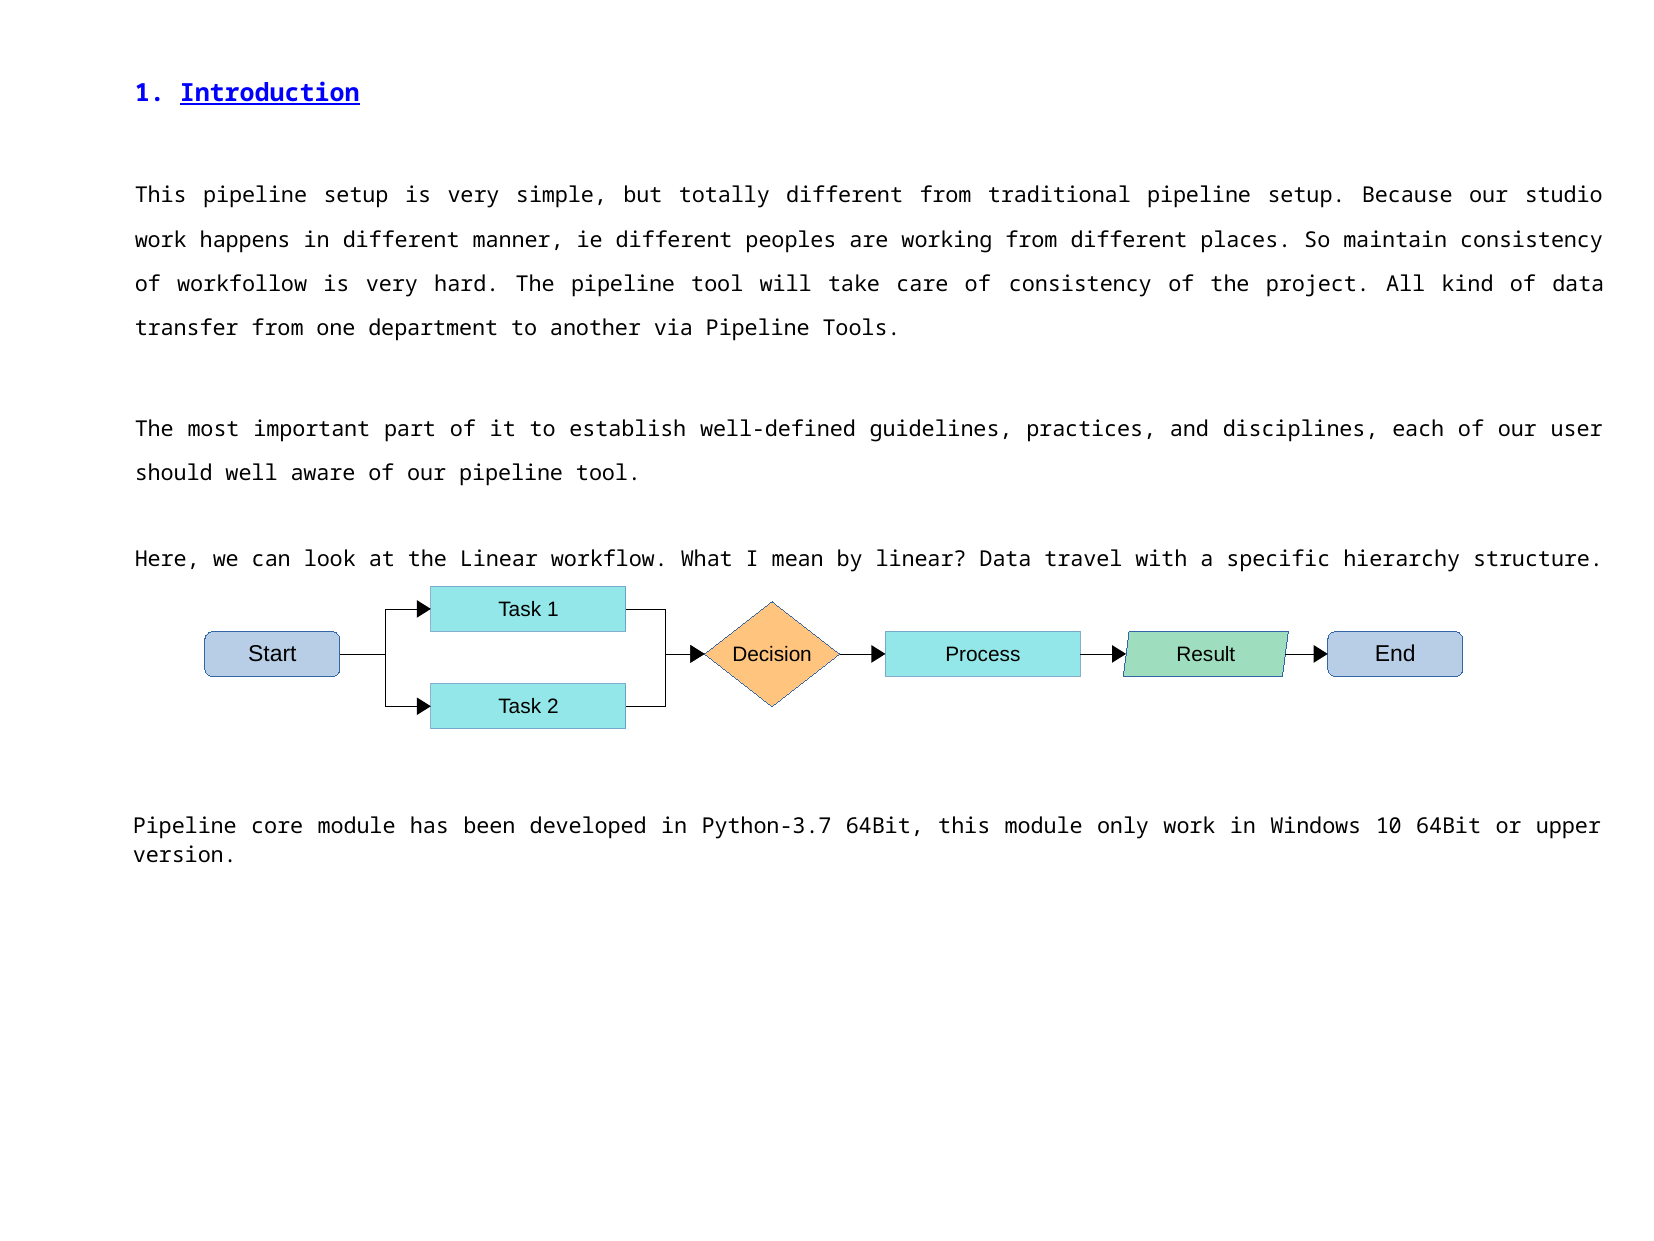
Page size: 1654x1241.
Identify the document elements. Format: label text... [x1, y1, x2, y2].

text_box Result [1123, 631, 1289, 677]
text_box Process [885, 631, 1081, 677]
text_box Task 1 [430, 586, 626, 632]
text_box Decision [705, 601, 840, 707]
text_box End [1327, 631, 1463, 677]
text_box 1. Introduction This pipeline setup is very simple, but totally different from traditional pipeline setup. Because our studio work happens in different manner, ie different peoples are working from different places. So maintain consistency of workfollow is very hard. The pipeline tool will take care of consistency of the project. All kind of data transfer from one department to another via Pipeline Tools. The most important part of it to establish well-defined guidelines, practices, and disciplines, each of our user should well aware of our pipeline tool. Here, we can look at the Linear workflow. What I mean by linear? Data travel with a specific hierarchy structure. [120, 67, 1621, 510]
text_box Start [204, 631, 340, 677]
text_box Pipeline core module has been developed in Python-3.7 64Bit, this module only work in Windows 10 64Bit or upper version. [118, 802, 1619, 1215]
text_box Task 2 [430, 683, 626, 729]
